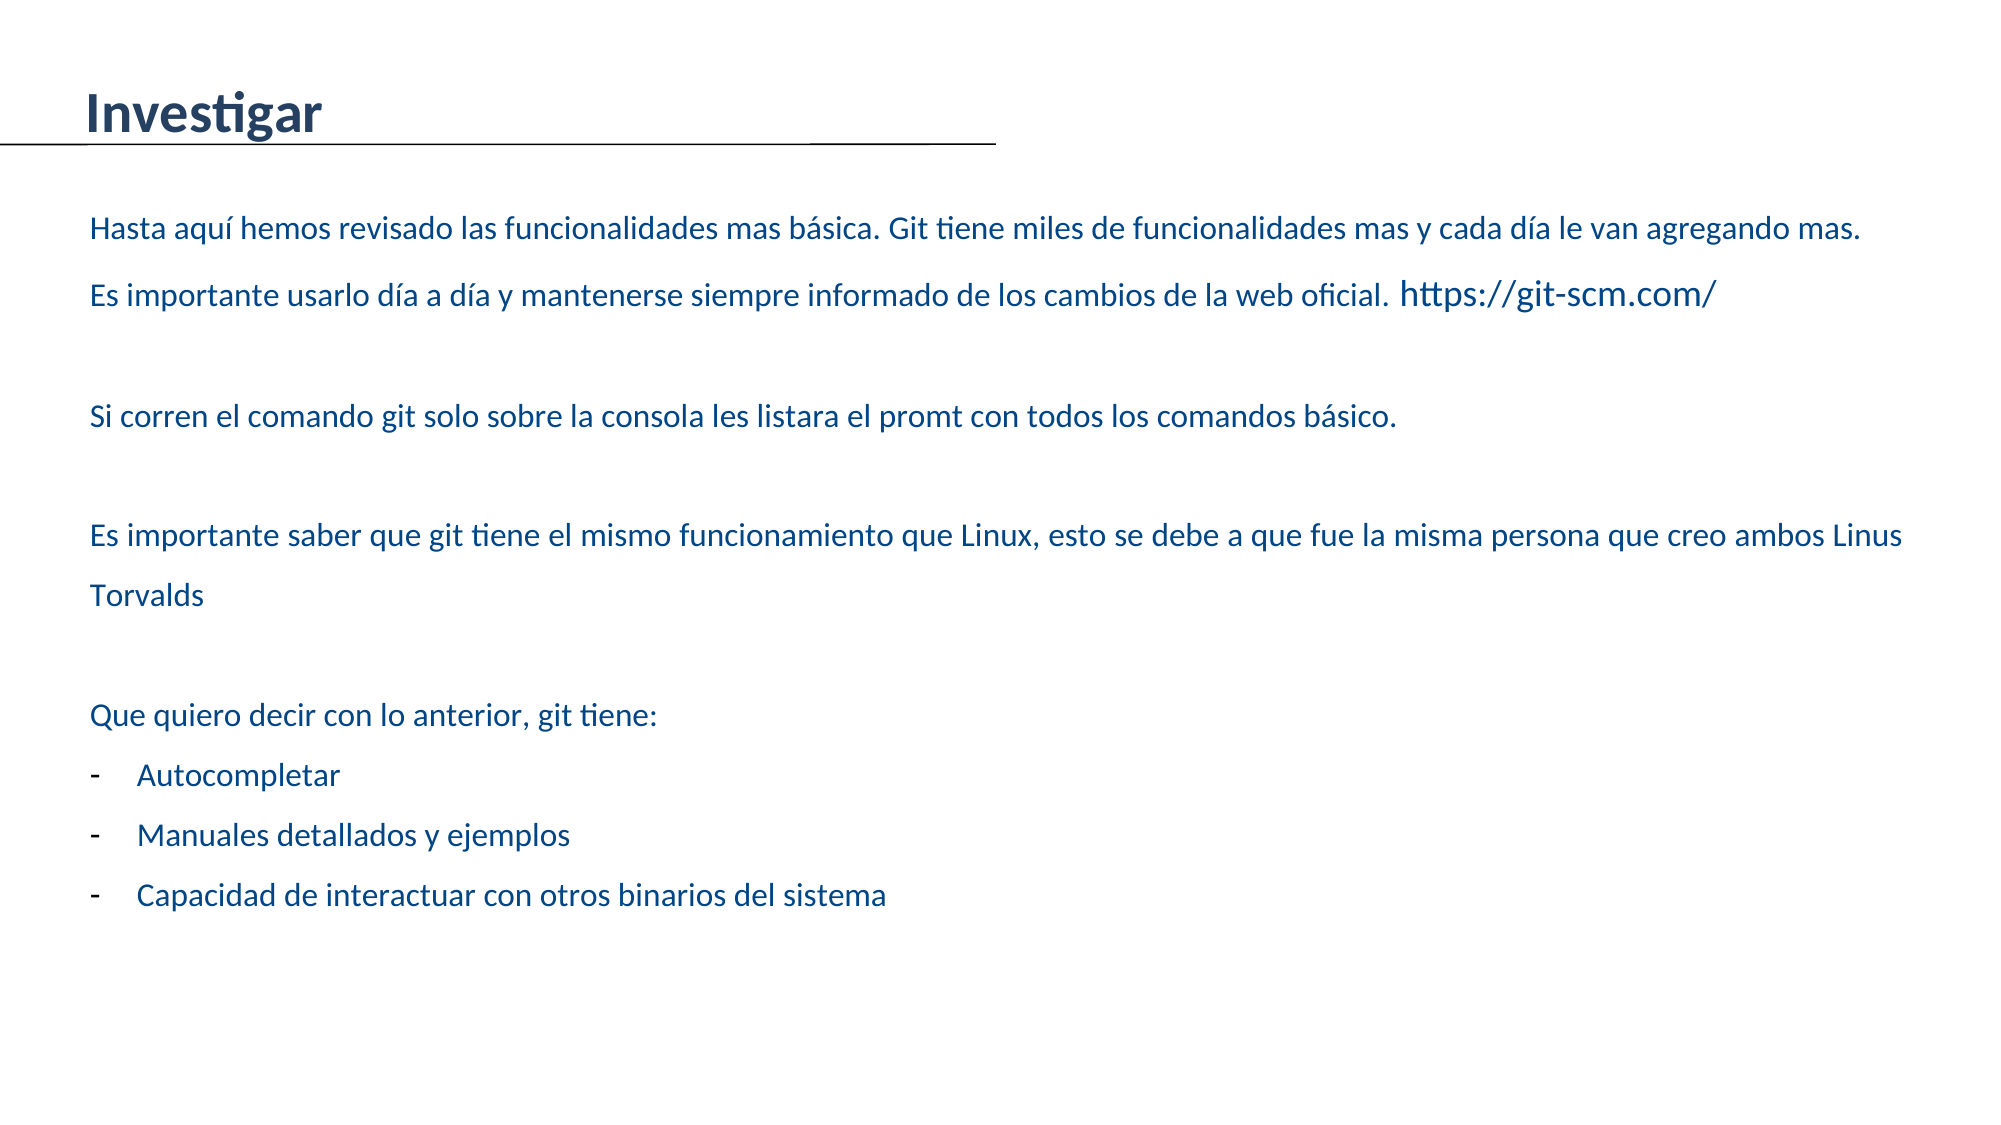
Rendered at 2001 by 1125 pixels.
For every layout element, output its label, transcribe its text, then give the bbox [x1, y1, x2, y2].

text_box Investigar [70, 65, 1077, 152]
text_box Hasta aquí hemos revisado las funcionalidades mas básica. Git tiene miles de funcionalidades mas y cada día le van agregando mas. Es importante usarlo día a día y mantenerse siempre informado de los cambios de la web oficial. https://git-scm.com/ Si corren el comando git solo sobre la consola les listara el promt con todos los comandos básico. Es importante saber que git tiene el mismo funcionamiento que Linux, esto se debe a que fue la misma persona que creo ambos Linus Torvalds Que quiero decir con lo anterior, git tiene: Autocompletar Manuales detallados y ejemplos Capacidad de interactuar con otros binarios del sistema [75, 179, 1968, 929]
